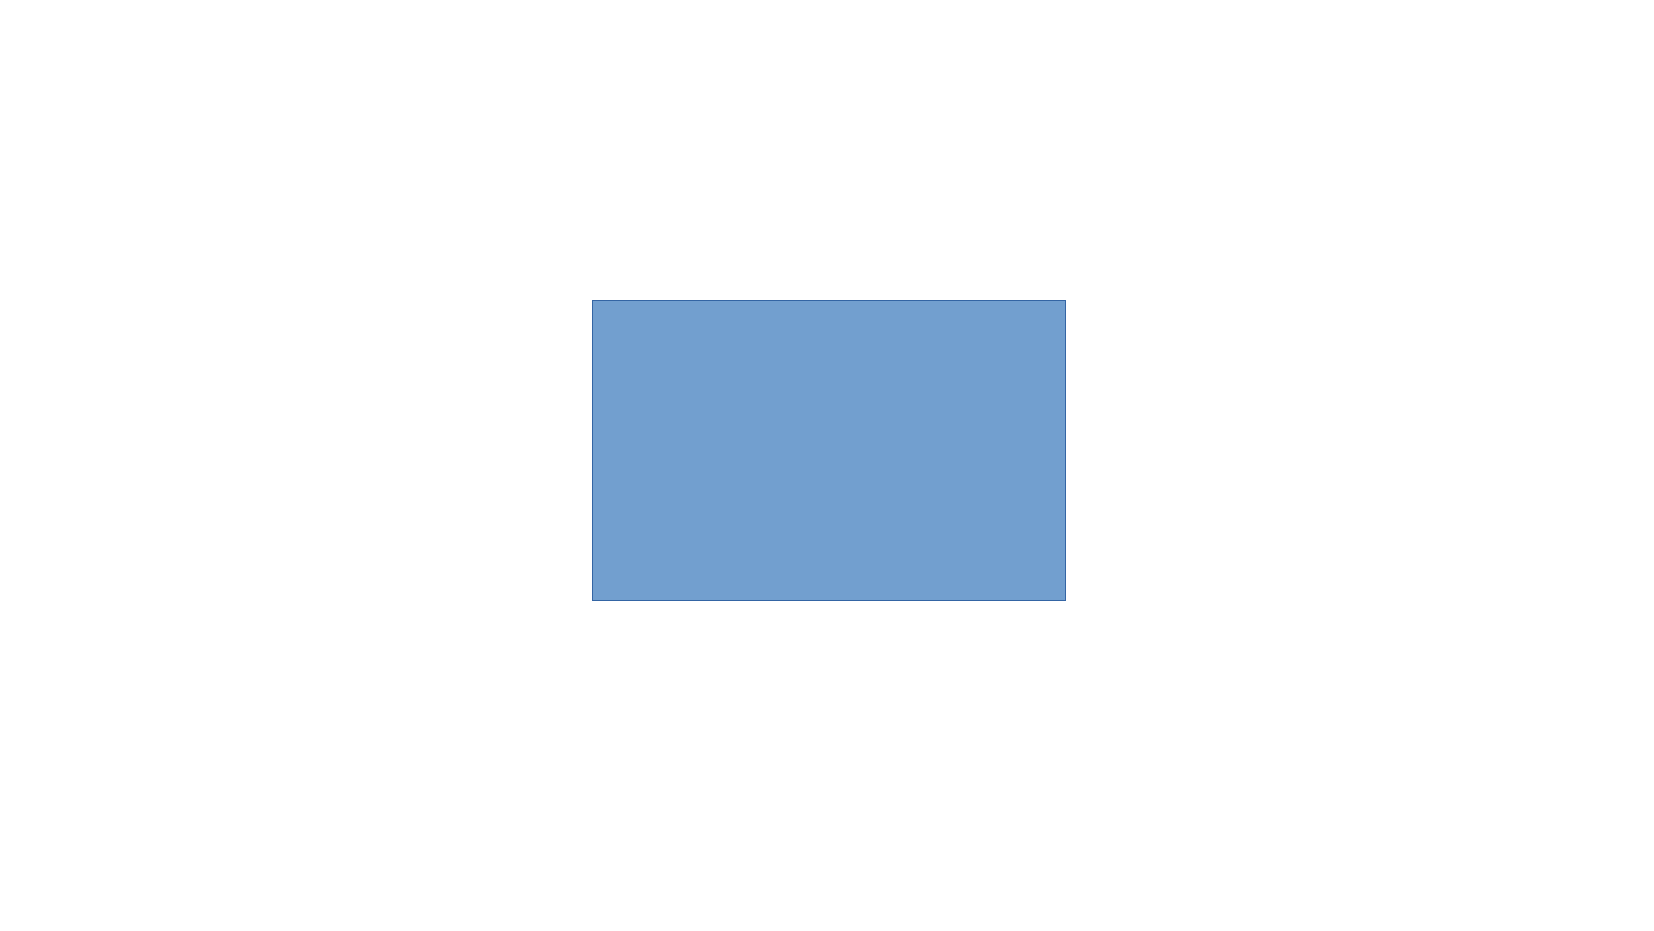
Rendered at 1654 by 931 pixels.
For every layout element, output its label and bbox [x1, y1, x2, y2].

text_box [592, 300, 1066, 601]
